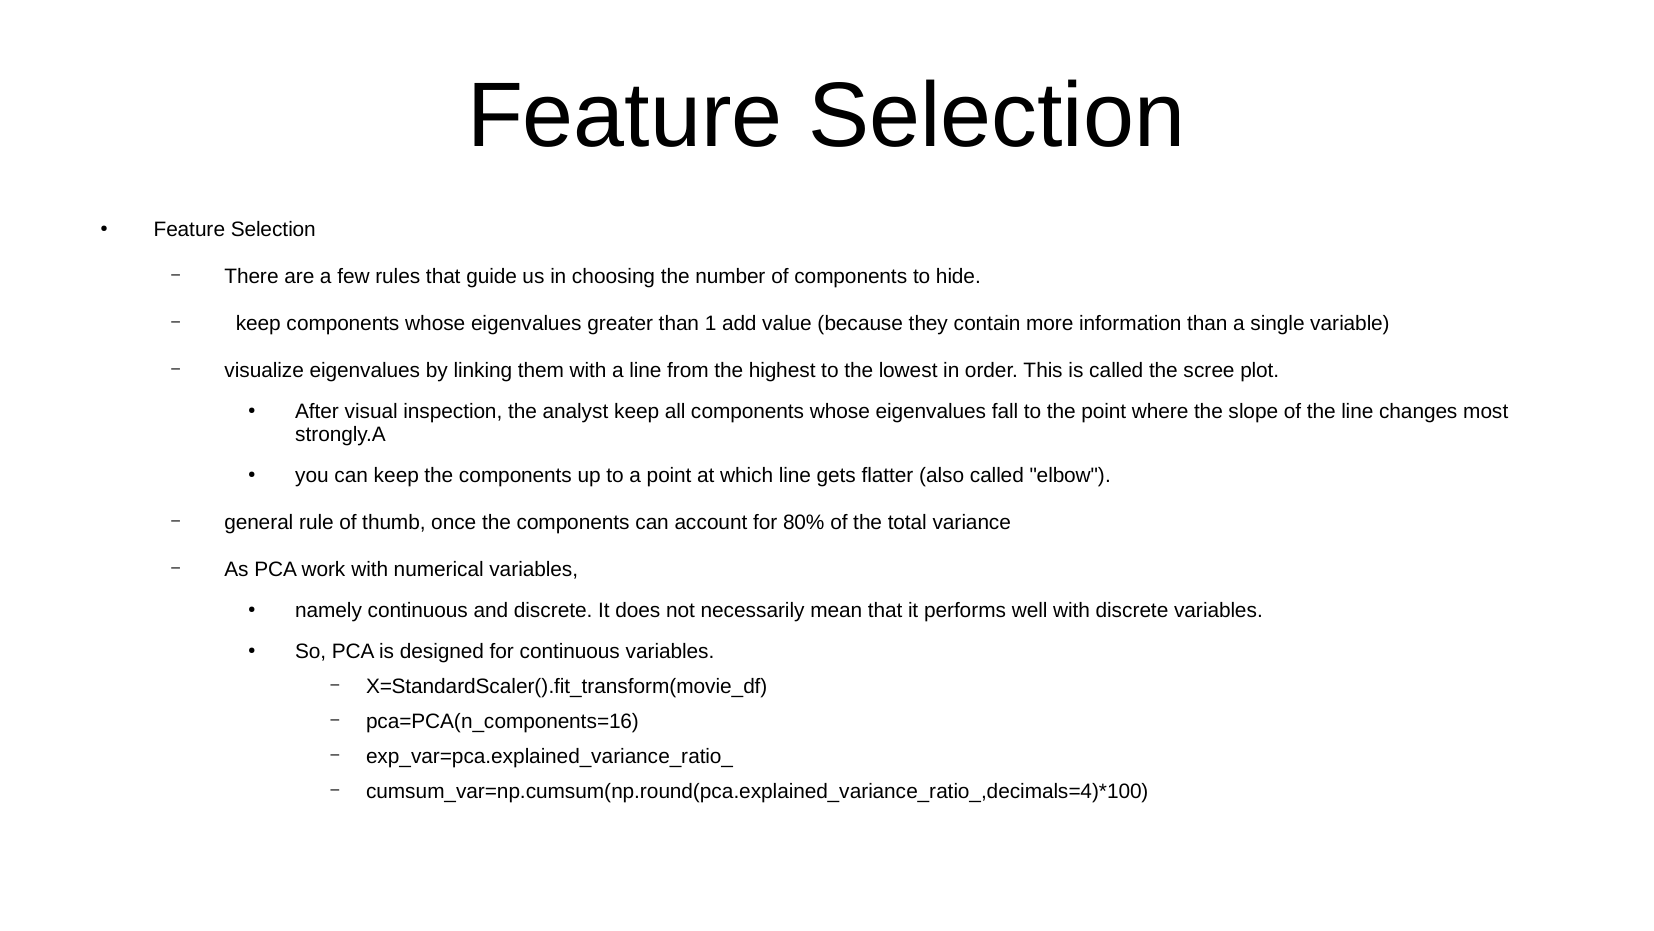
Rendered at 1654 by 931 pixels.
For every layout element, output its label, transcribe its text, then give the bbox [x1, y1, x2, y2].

list Feature Selection There are a few rules that guide us in choosing the number of components to hide. keep components whose eigenvalues greater than 1 add value (because they contain more information than a single variable) visualize eigenvalues by linking them with a line from the highest to the lowest in order. This is called the scree plot. After visual inspection, the analyst keep all components whose eigenvalues fall to the point where the slope of the line changes most strongly.A you can keep the components up to a point at which line gets flatter (also called "elbow"). general rule of thumb, once the components can account for 80% of the total variance As PCA work with numerical variables, namely continuous and discrete. It does not necessarily mean that it performs well with discrete variables. So, PCA is designed for continuous variables. X=StandardScaler().fit_transform(movie_df) pca=PCA(n_components=16) exp_var=pca.explained_variance_ratio_ cumsum_var=np.cumsum(np.round(pca.explained_variance_ratio_,decimals=4)*100) [82, 217, 1571, 931]
title Feature Selection [82, 37, 1571, 193]
